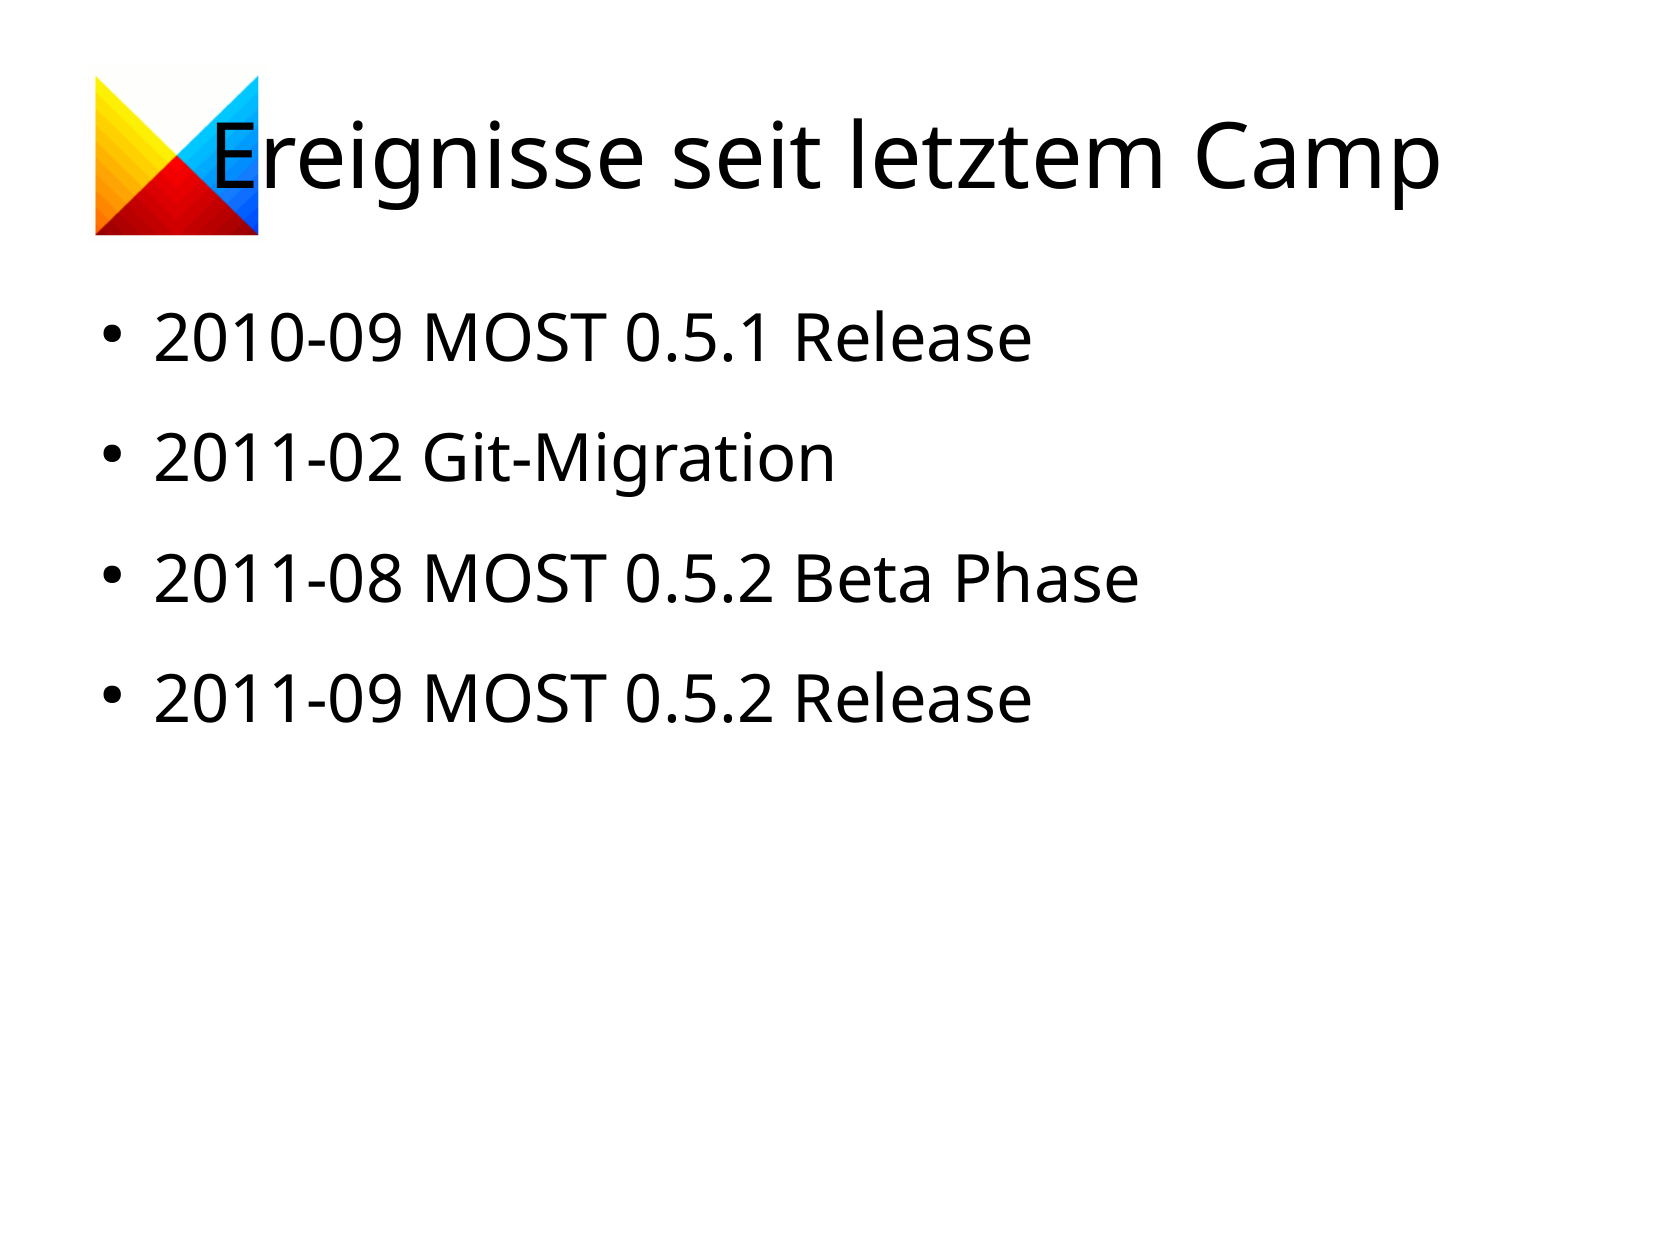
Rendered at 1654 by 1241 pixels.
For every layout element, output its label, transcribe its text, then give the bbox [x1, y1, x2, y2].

title Ereignisse seit letztem Camp [82, 49, 1571, 257]
list 2010-09 MOST 0.5.1 Release 2011-02 Git-Migration 2011-08 MOST 0.5.2 Beta Phase 2011-09 MOST 0.5.2 Release [82, 290, 1571, 1109]
